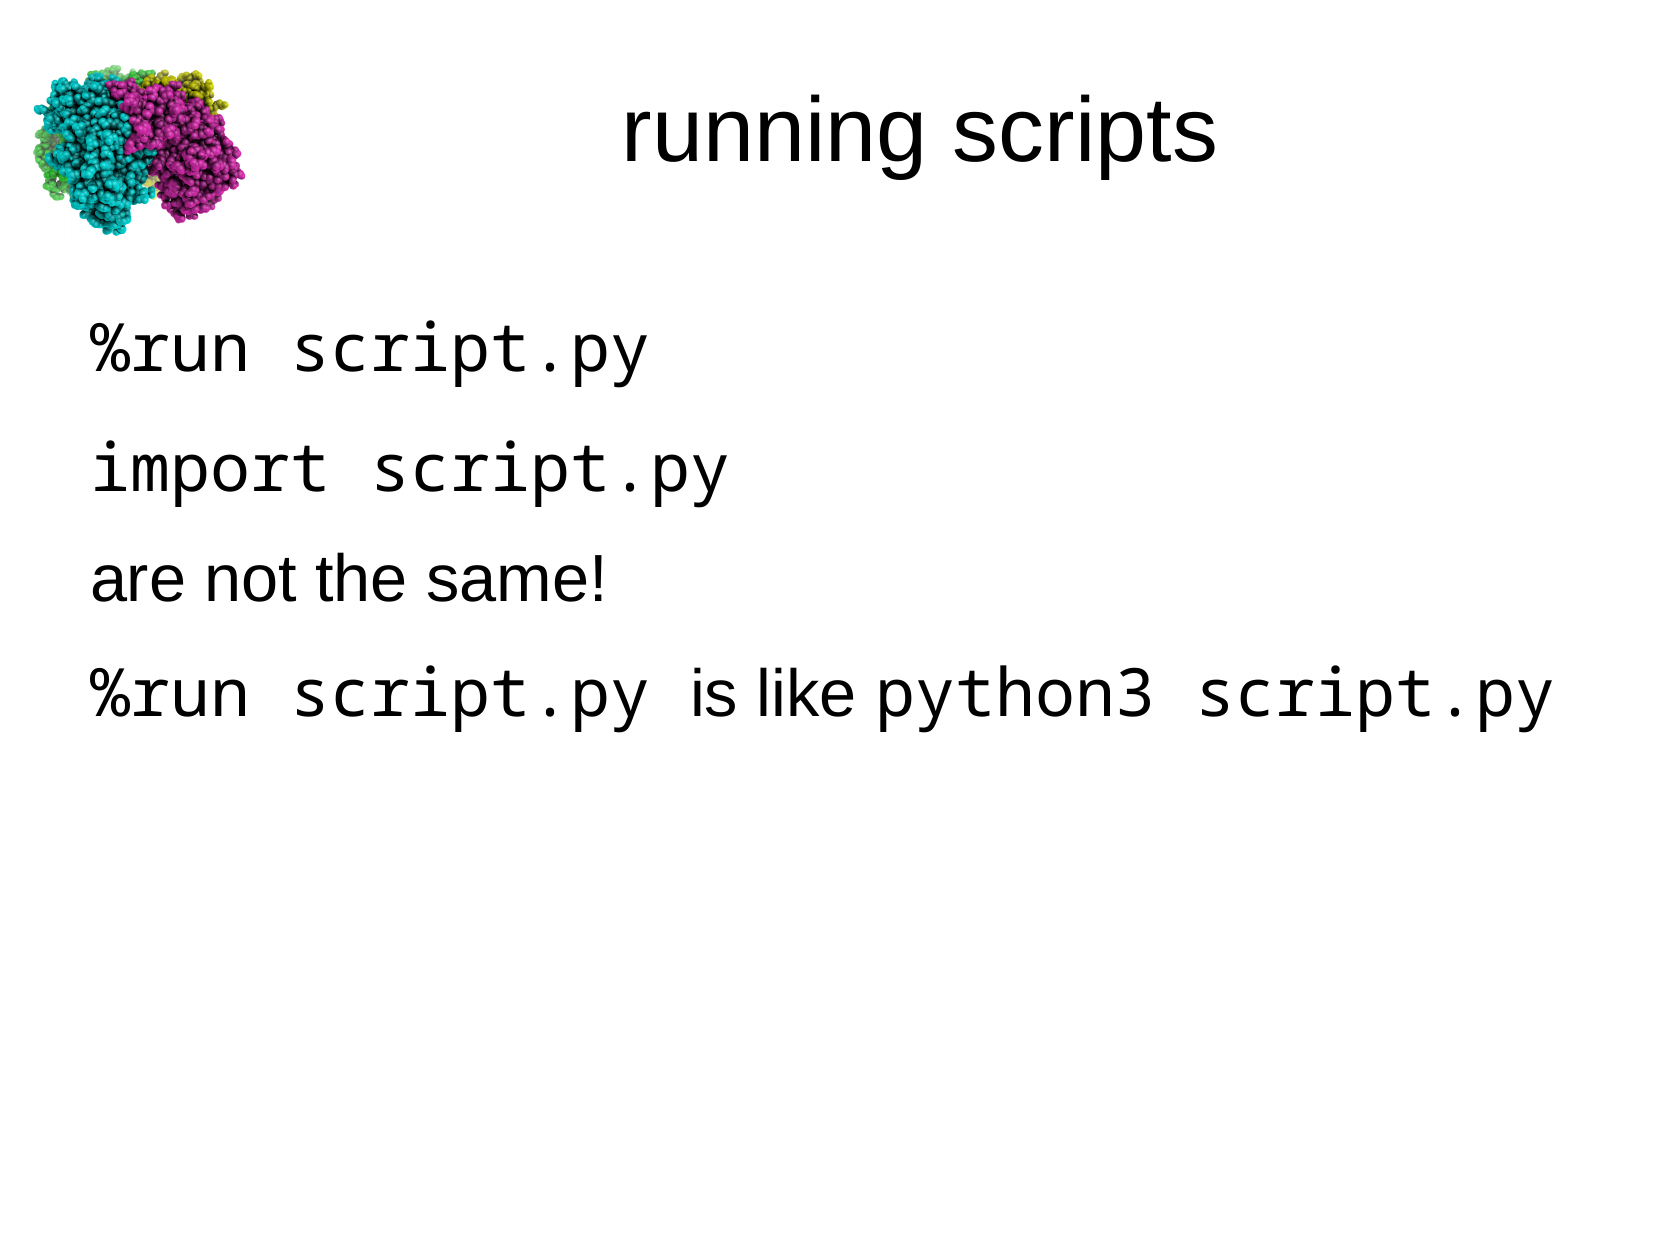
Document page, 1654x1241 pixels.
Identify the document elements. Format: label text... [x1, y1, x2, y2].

list %run script.py import script.py are not the same! %run script.py is like python3 script.py [90, 300, 1654, 1104]
title running scripts [270, 25, 1571, 233]
picture [27, 59, 253, 240]
